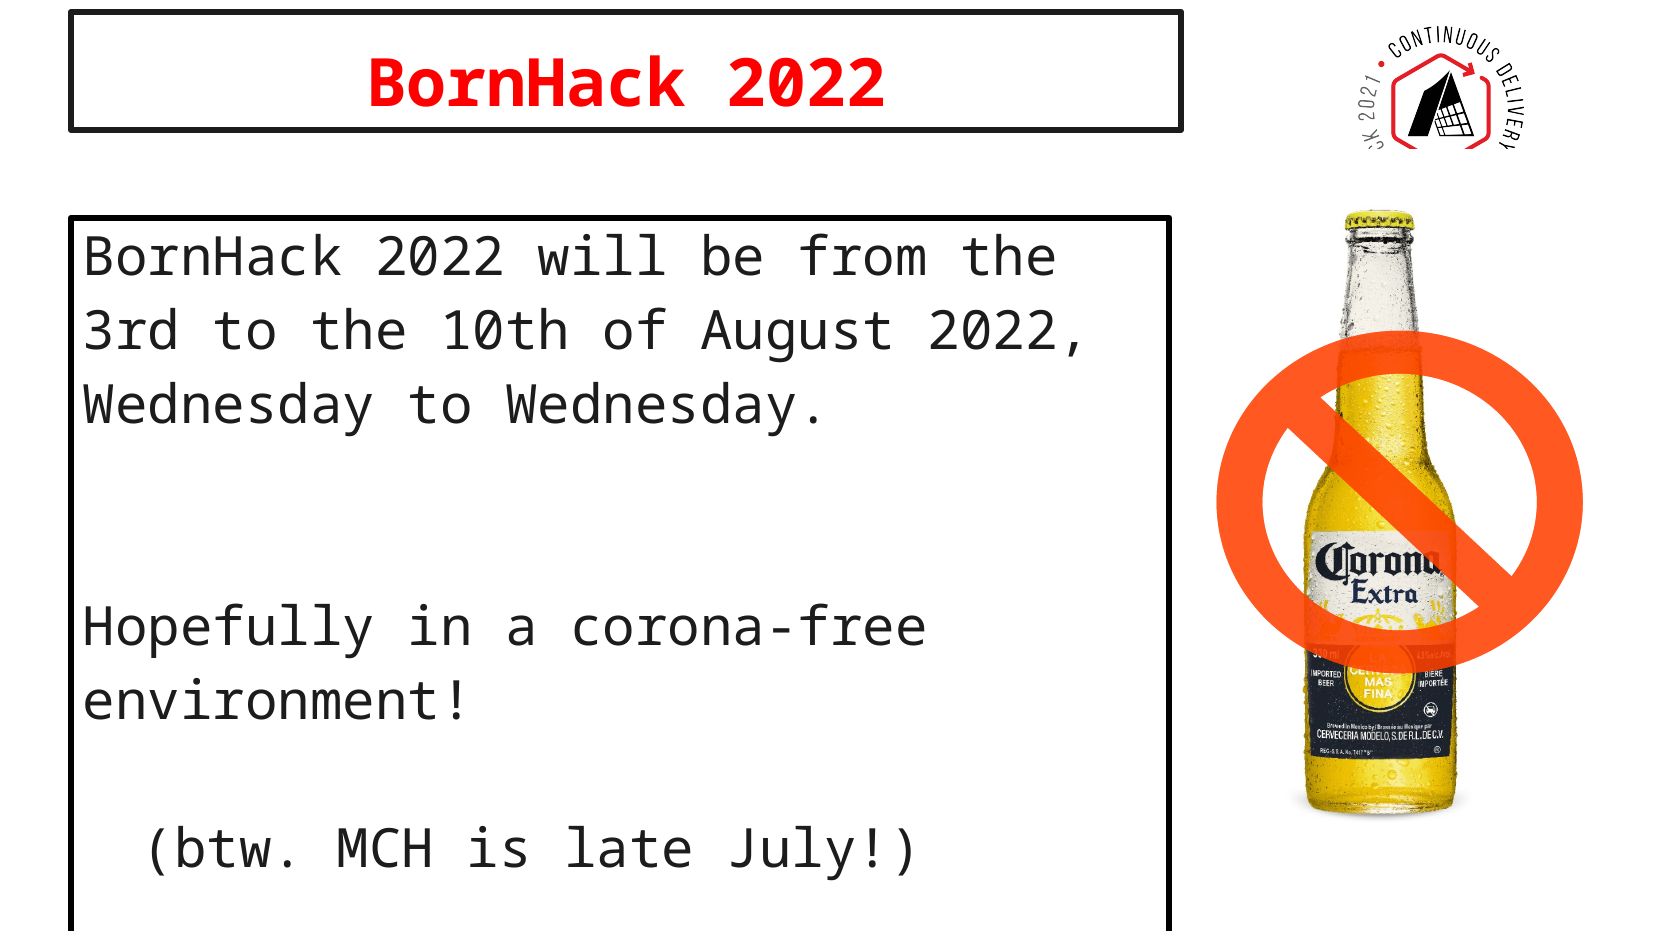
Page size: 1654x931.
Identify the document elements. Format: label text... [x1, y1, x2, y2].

picture [1263, 618, 1524, 875]
text_box [1216, 330, 1583, 674]
picture [1263, 26, 1524, 386]
picture [1321, 374, 1524, 575]
title BornHack 2022 [70, 11, 1182, 130]
subtitle BornHack 2022 will be from the 3rd to the 10th of August 2022, Wednesday to Wednesday. Hopefully in a corona-free environment! (btw. MCH is late July!) [70, 217, 1170, 911]
picture [1263, 429, 1478, 630]
